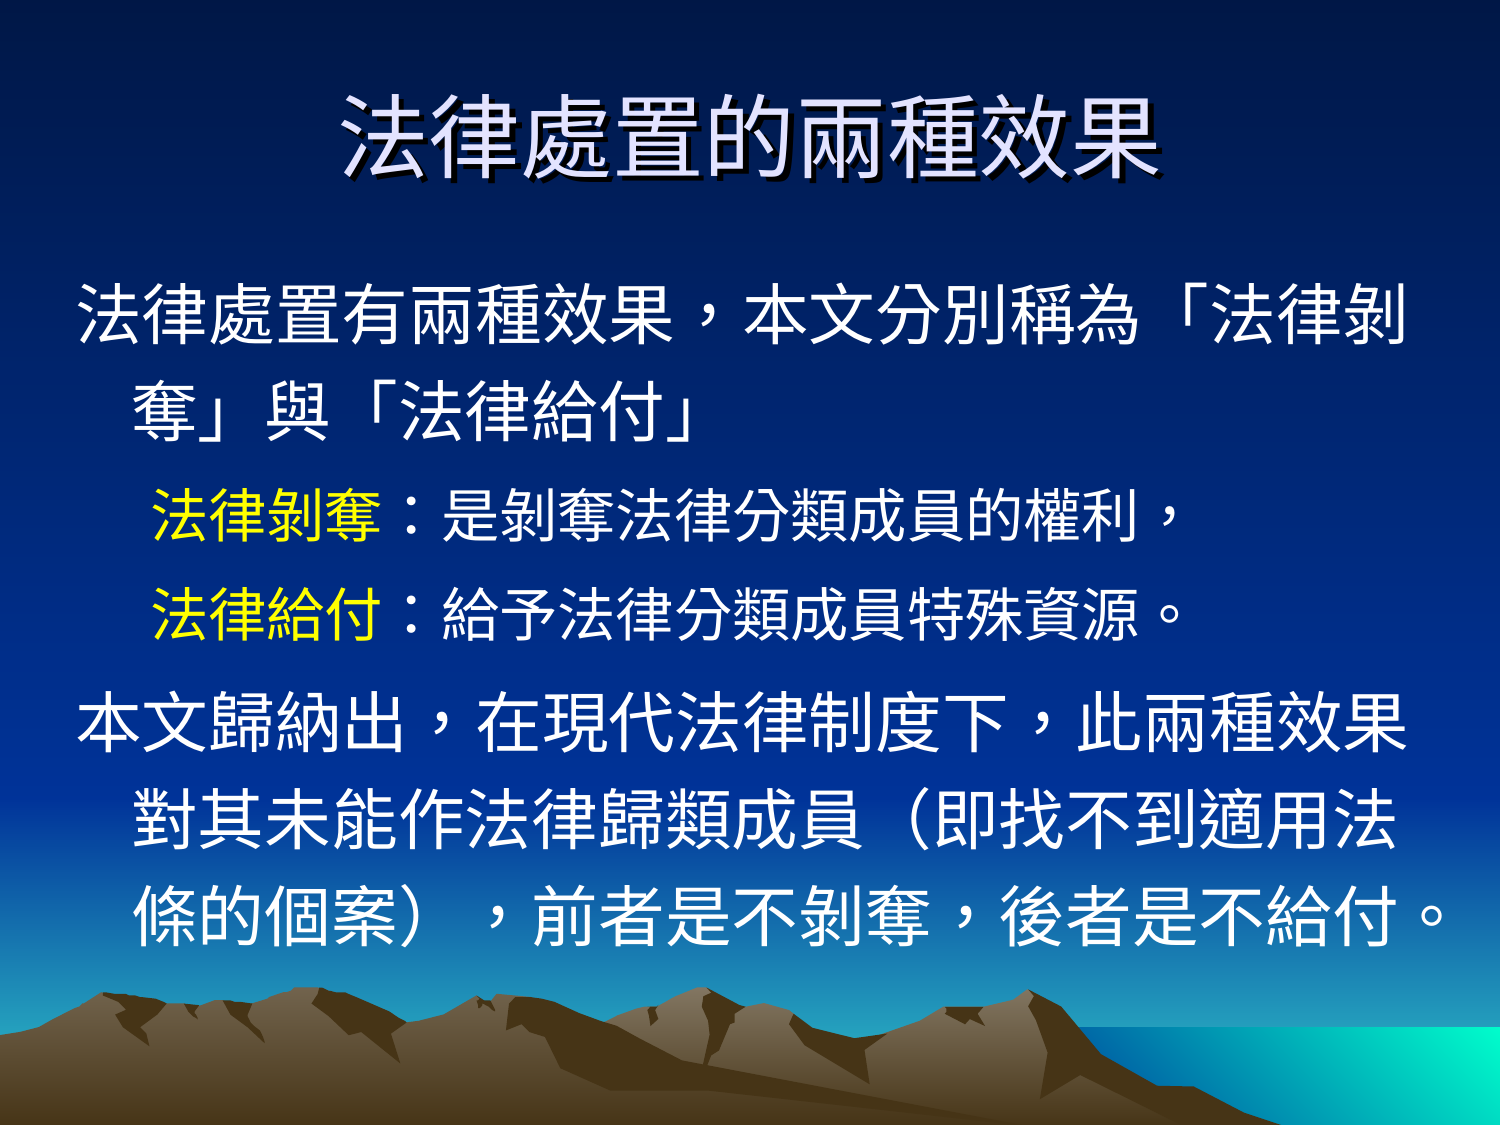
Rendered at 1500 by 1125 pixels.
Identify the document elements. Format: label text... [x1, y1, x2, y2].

list 法律處置有兩種效果，本文分別稱為「法律剝奪」與「法律給付」 法律剝奪：是剝奪法律分類成員的權利， 法律給付：給予法律分類成員特殊資源。 本文歸納出，在現代法律制度下，此兩種效果對其未能作法律歸類成員（即找不到適用法條的個案），前者是不剝奪，後者是不給付。 [75, 262, 1426, 986]
title 法律處置的兩種效果 [75, 20, 1426, 242]
